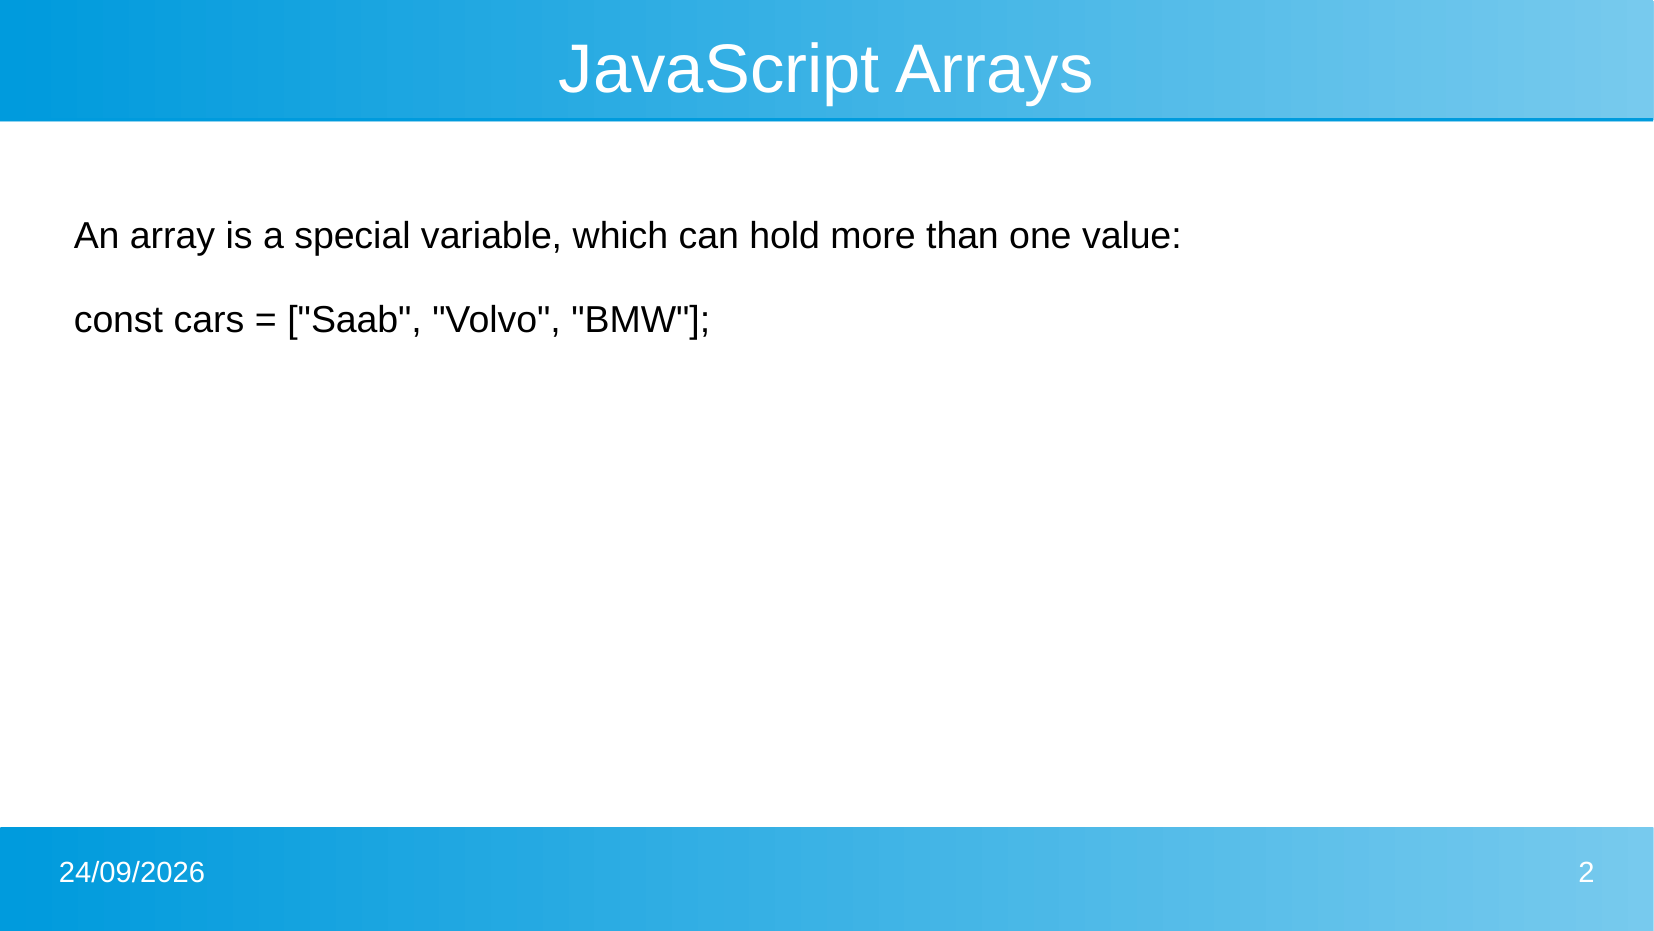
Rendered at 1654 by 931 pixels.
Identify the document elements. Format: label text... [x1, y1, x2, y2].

text_box An array is a special variable, which can hold more than one value: const cars = ["Saab", "Volvo", "BMW"]; [59, 206, 1536, 348]
title JavaScript Arrays [59, 29, 1595, 108]
